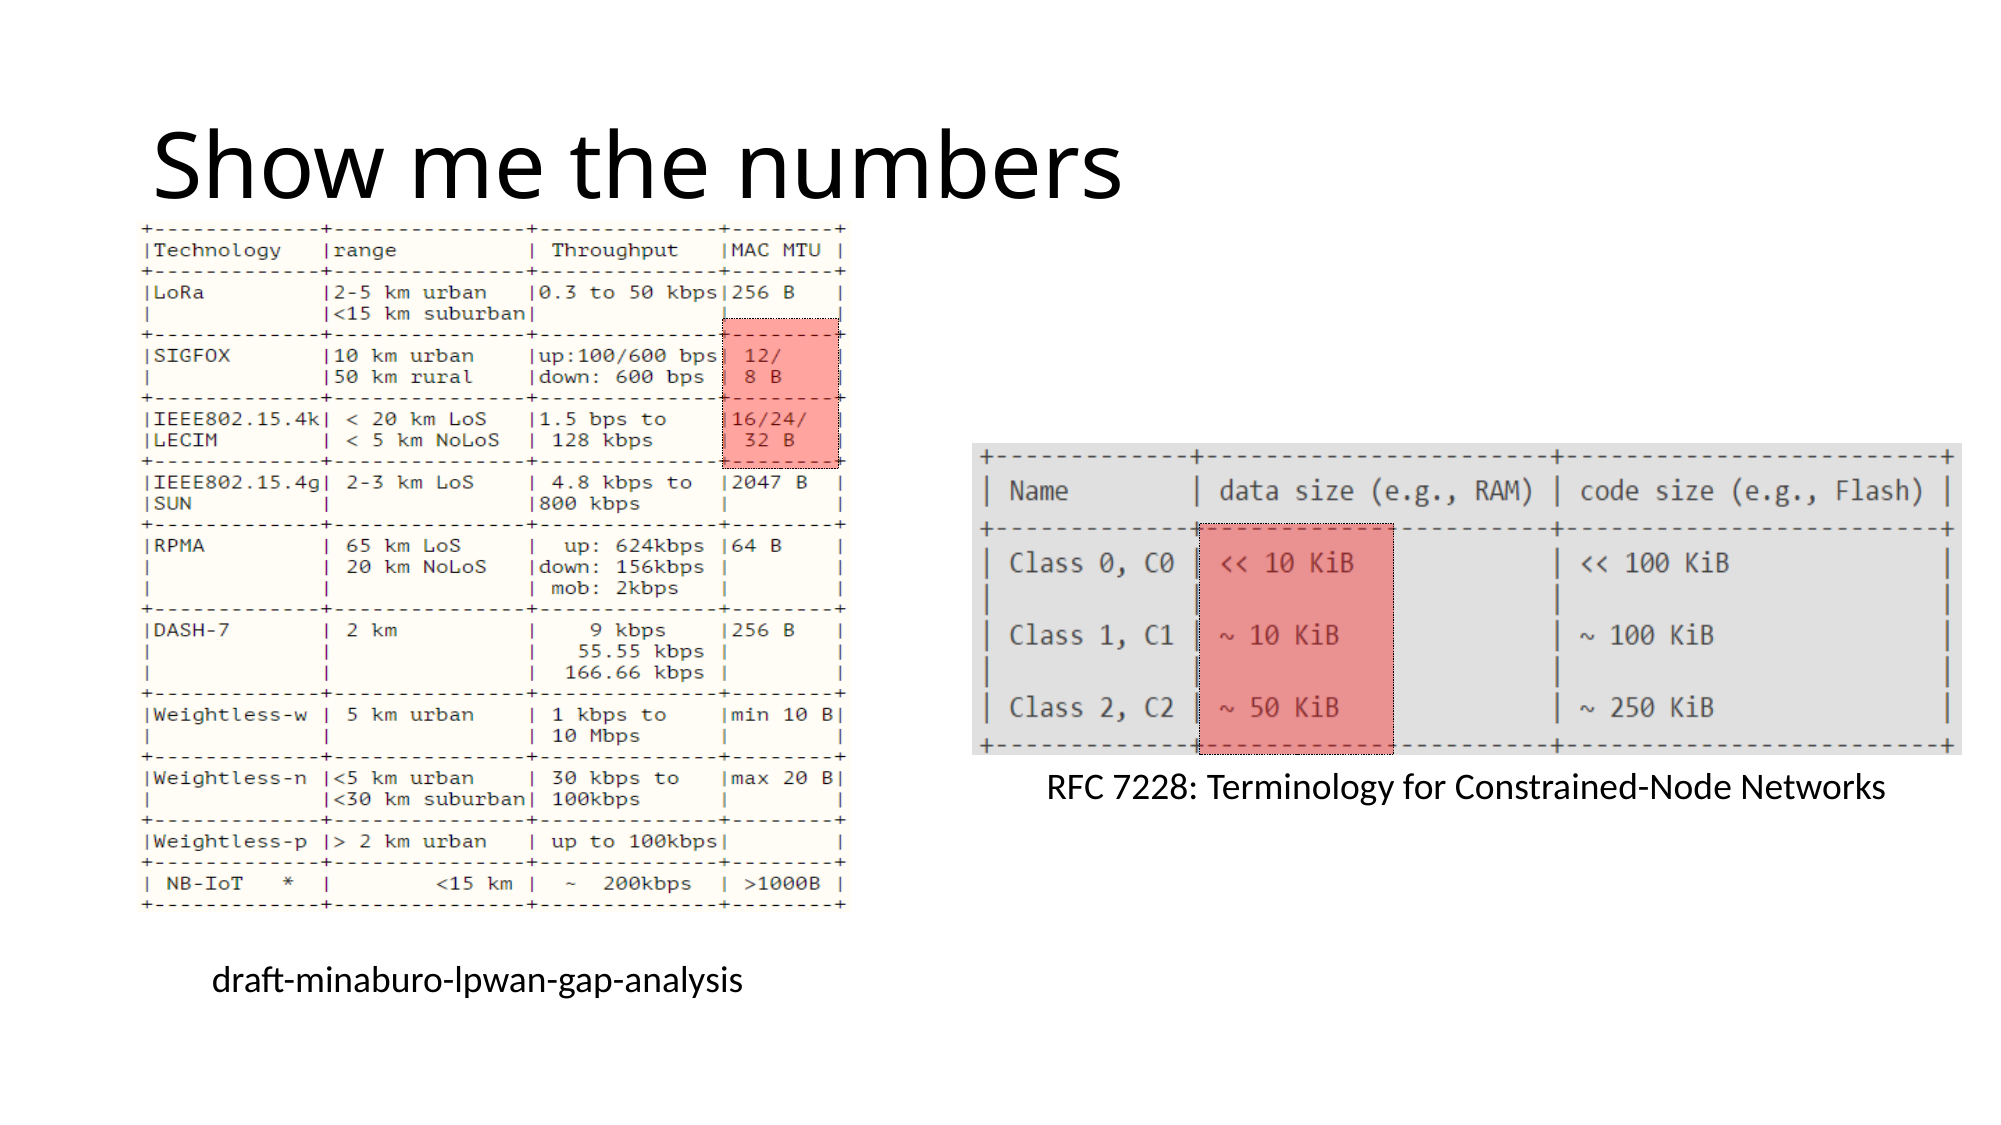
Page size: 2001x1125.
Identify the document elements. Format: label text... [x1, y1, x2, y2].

text_box RFC 7228: Terminology for Constrained-Node Networks [1031, 754, 1902, 815]
title Show me the numbers [137, 59, 1863, 278]
text_box draft-minaburo-lpwan-gap-analysis [197, 948, 759, 1008]
picture [972, 443, 1962, 755]
picture [137, 220, 851, 912]
text_box [1199, 523, 1394, 755]
text_box [722, 318, 839, 469]
